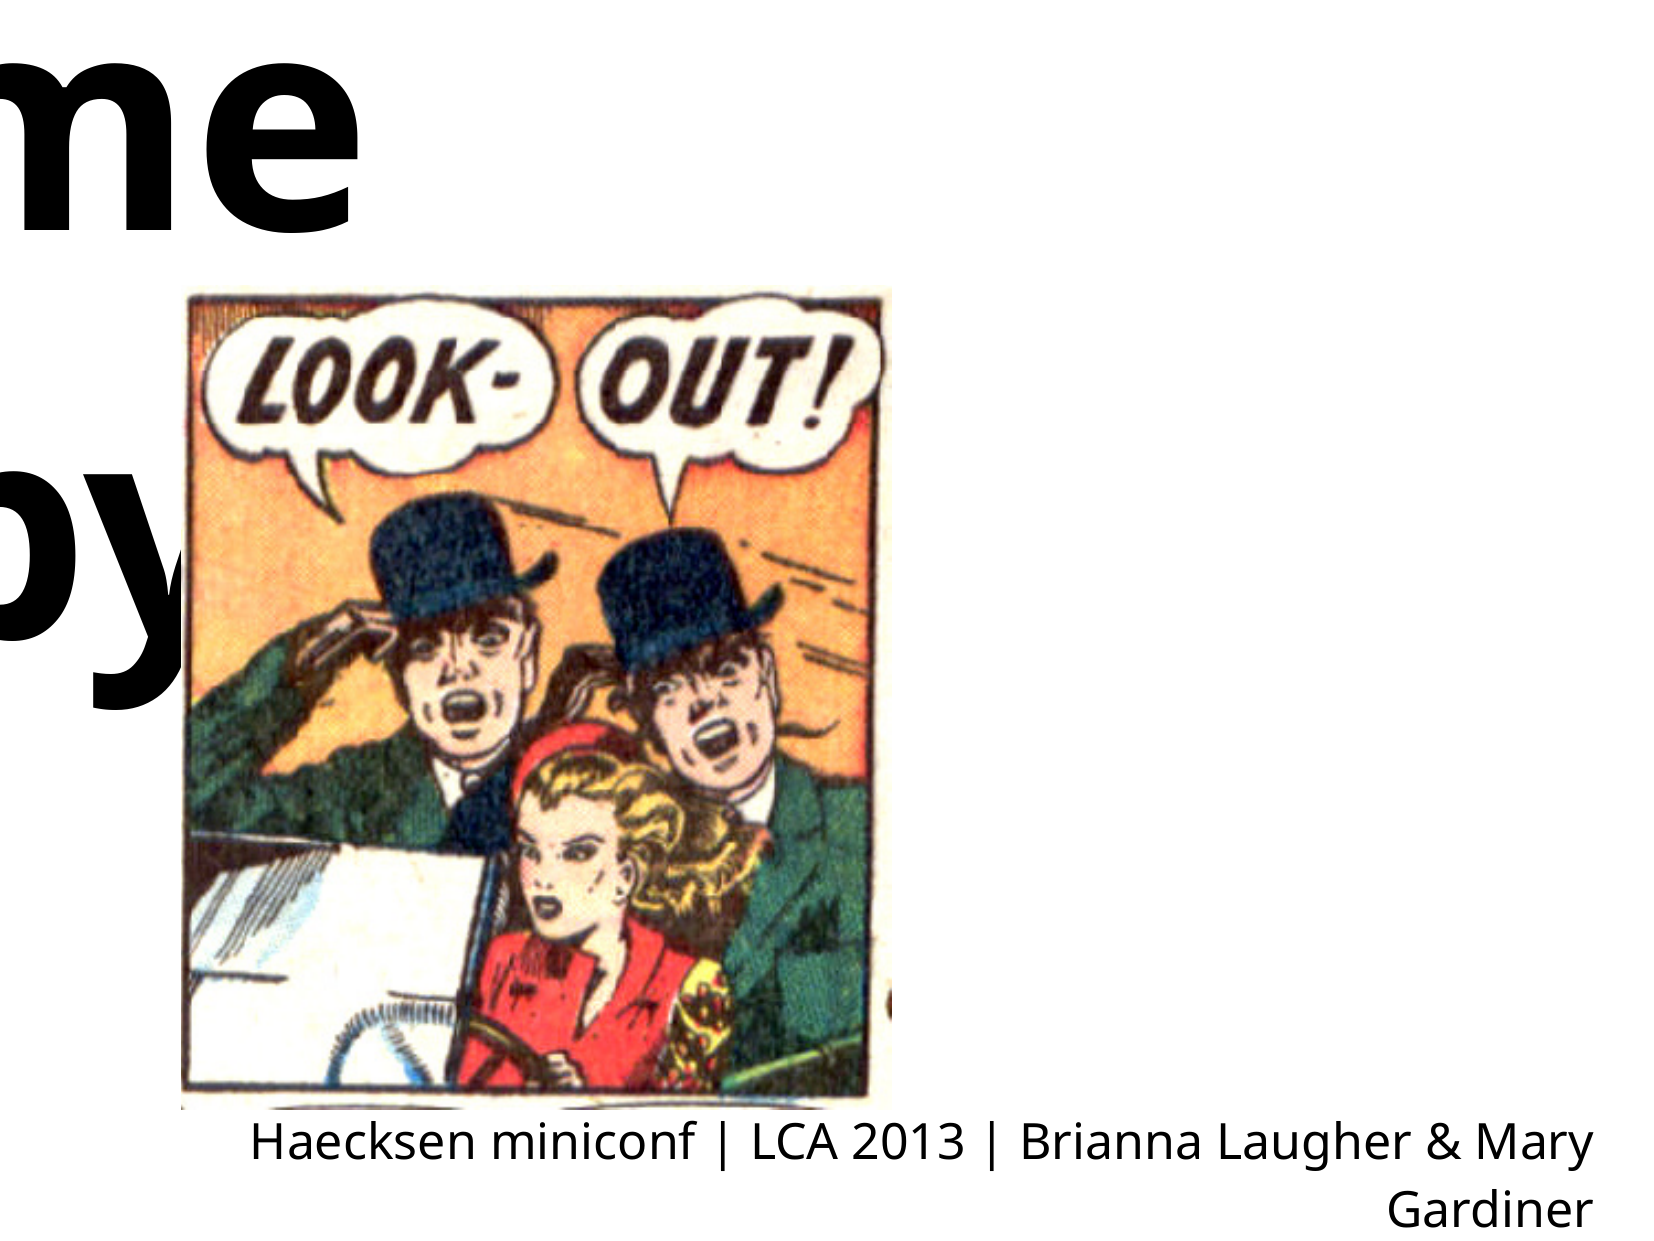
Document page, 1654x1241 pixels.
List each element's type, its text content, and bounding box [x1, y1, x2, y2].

picture [181, 285, 892, 1110]
subtitle Haecksen miniconf | LCA 2013 | Brianna Laugher & Mary Gardiner [59, 1146, 1595, 1203]
title teach me py. test [0, 0, 1501, 991]
